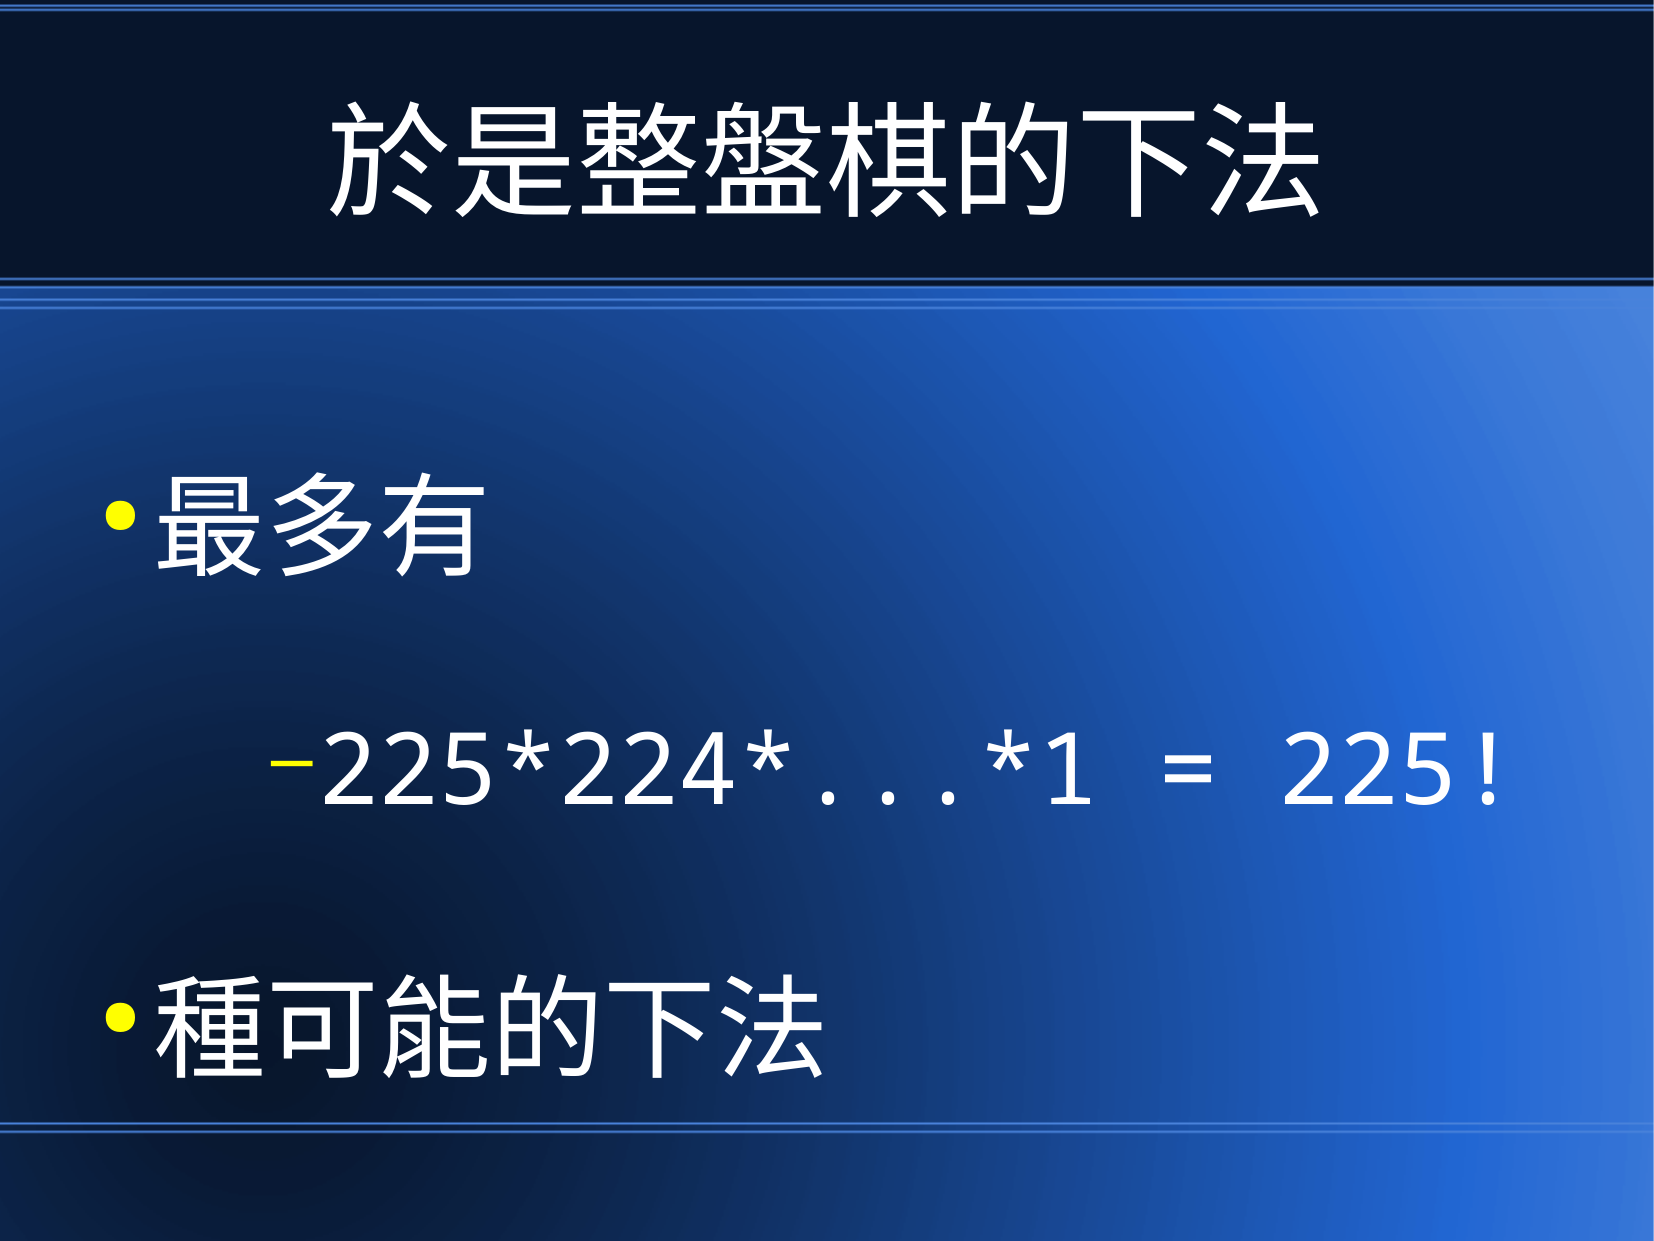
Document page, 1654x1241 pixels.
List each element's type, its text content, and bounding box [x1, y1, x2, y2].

title 於是整盤棋的下法 [82, 49, 1571, 257]
picture [0, 0, 1654, 1241]
list 最多有 225*224*...*1 = 225! 種可能的下法 [82, 355, 1571, 1241]
